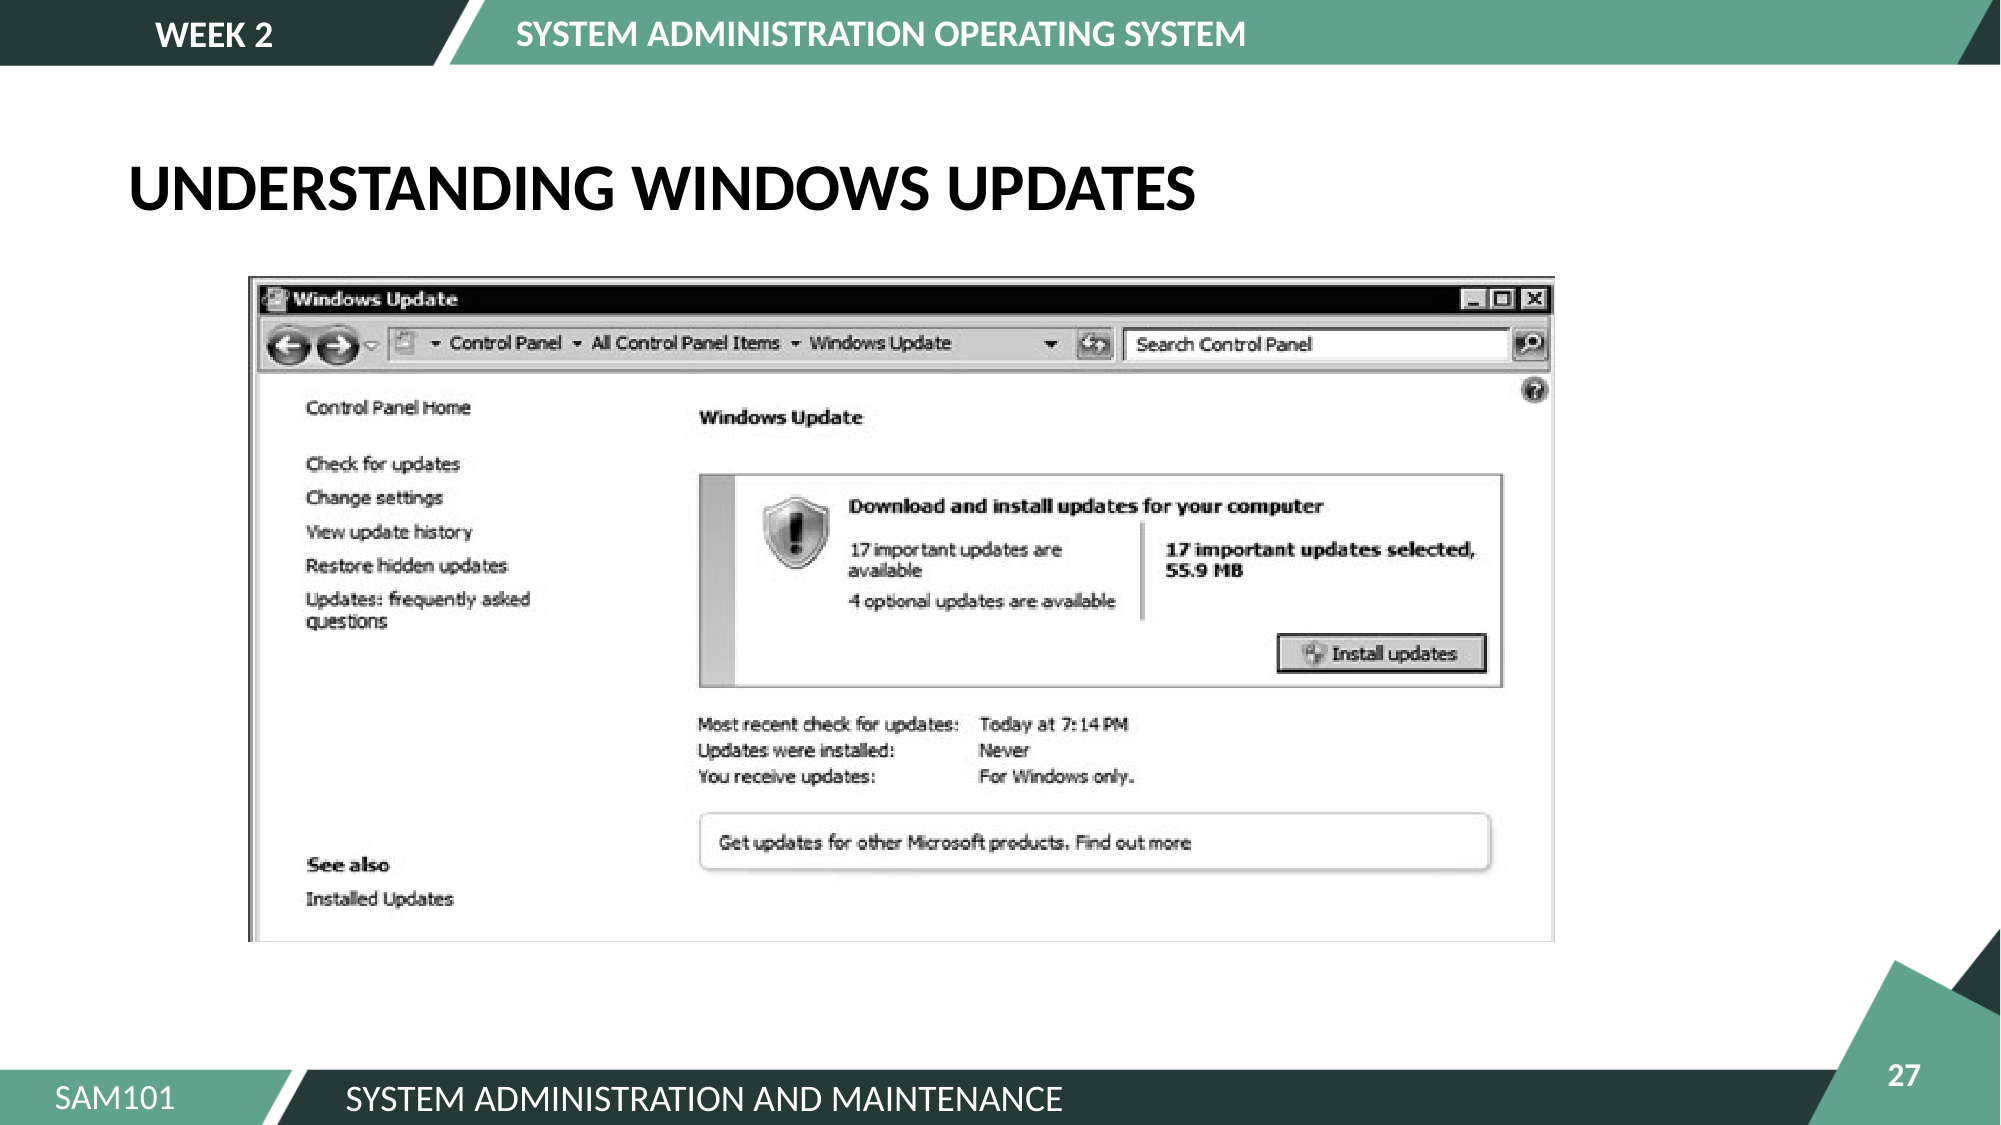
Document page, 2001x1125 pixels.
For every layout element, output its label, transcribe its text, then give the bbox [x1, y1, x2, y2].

text_box SYSTEM ADMINISTRATION AND MAINTENANCE [330, 1066, 1332, 1125]
text_box SYSTEM ADMINISTRATION OPERATING SYSTEM [501, 1, 1937, 62]
text_box UNDERSTANDING WINDOWS UPDATES [113, 138, 1549, 241]
text_box SAM101 [39, 1066, 233, 1125]
picture [0, 0, 2001, 1125]
text_box WEEK 2 [98, 2, 331, 63]
slide_number <number> [1486, 1042, 1937, 1103]
